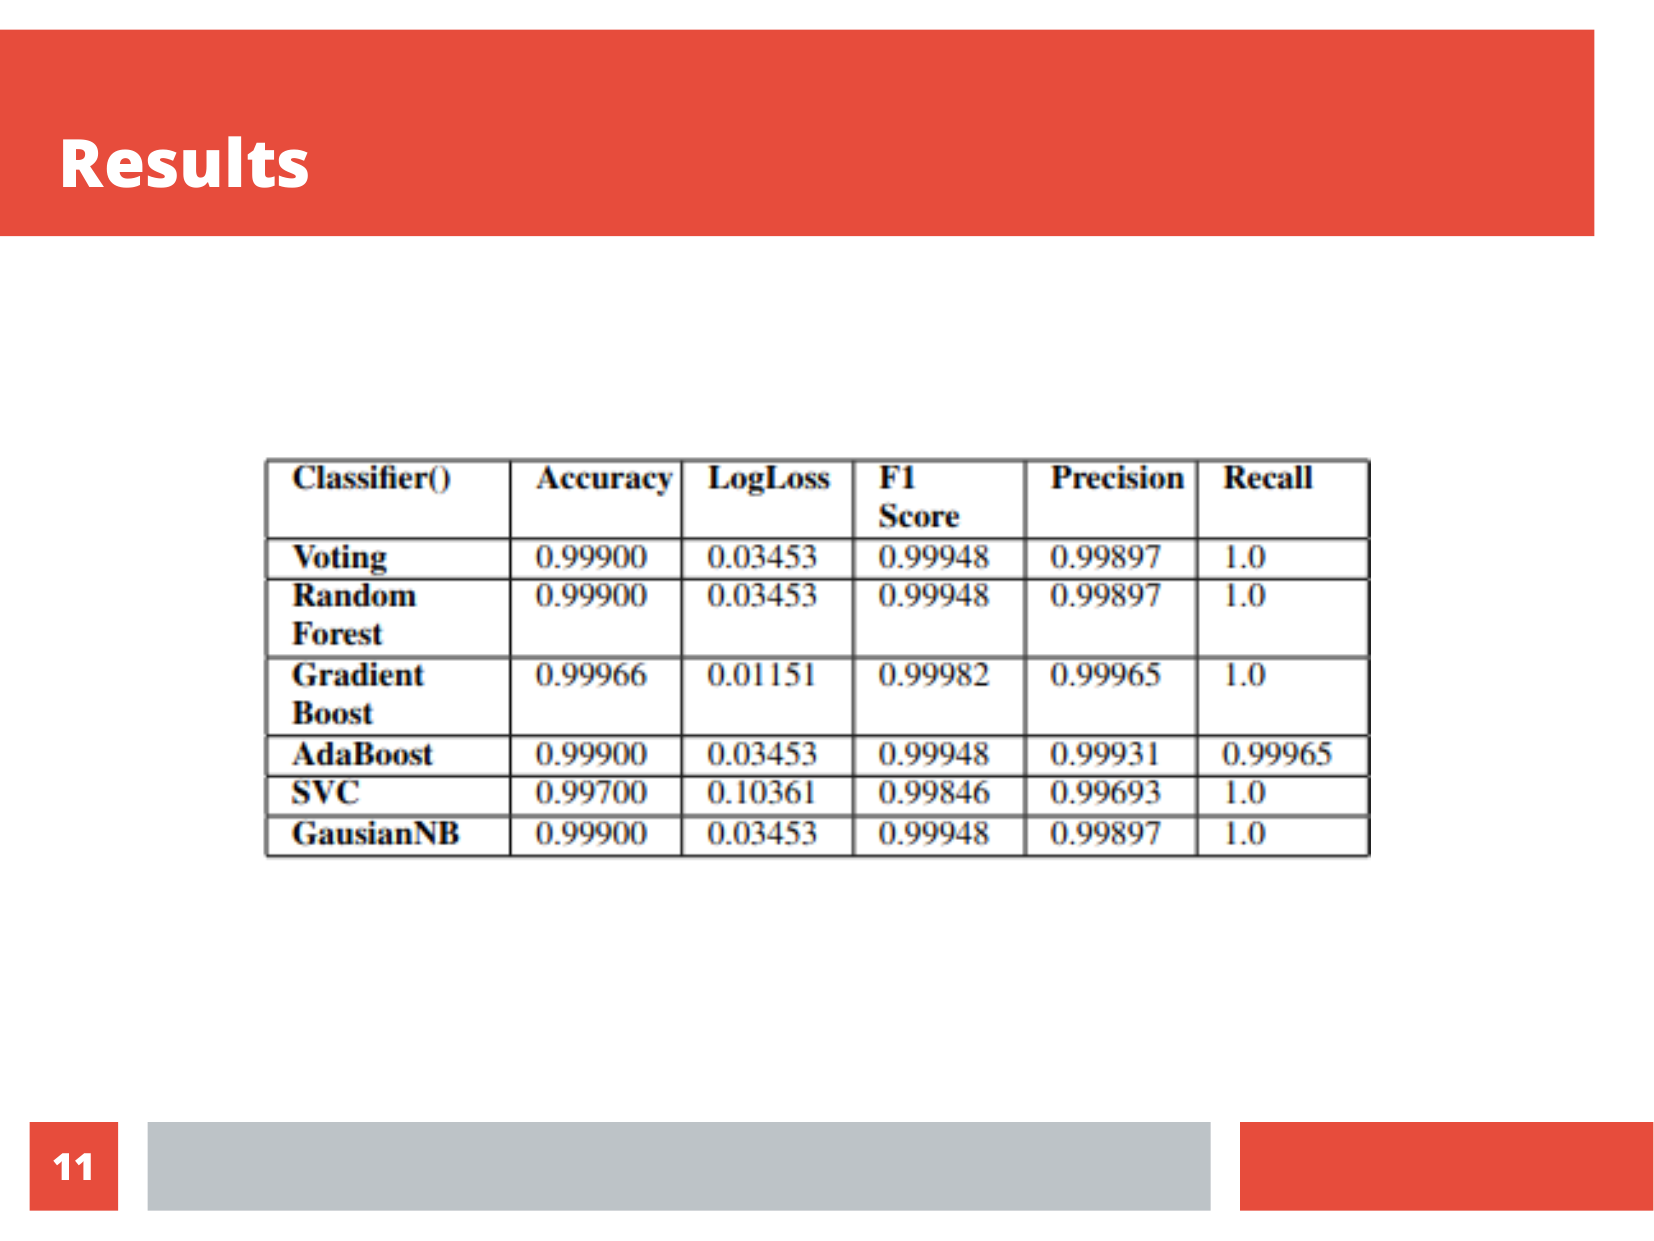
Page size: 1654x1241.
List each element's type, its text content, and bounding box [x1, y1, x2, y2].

title Results [59, 59, 1595, 207]
picture [262, 456, 1371, 863]
